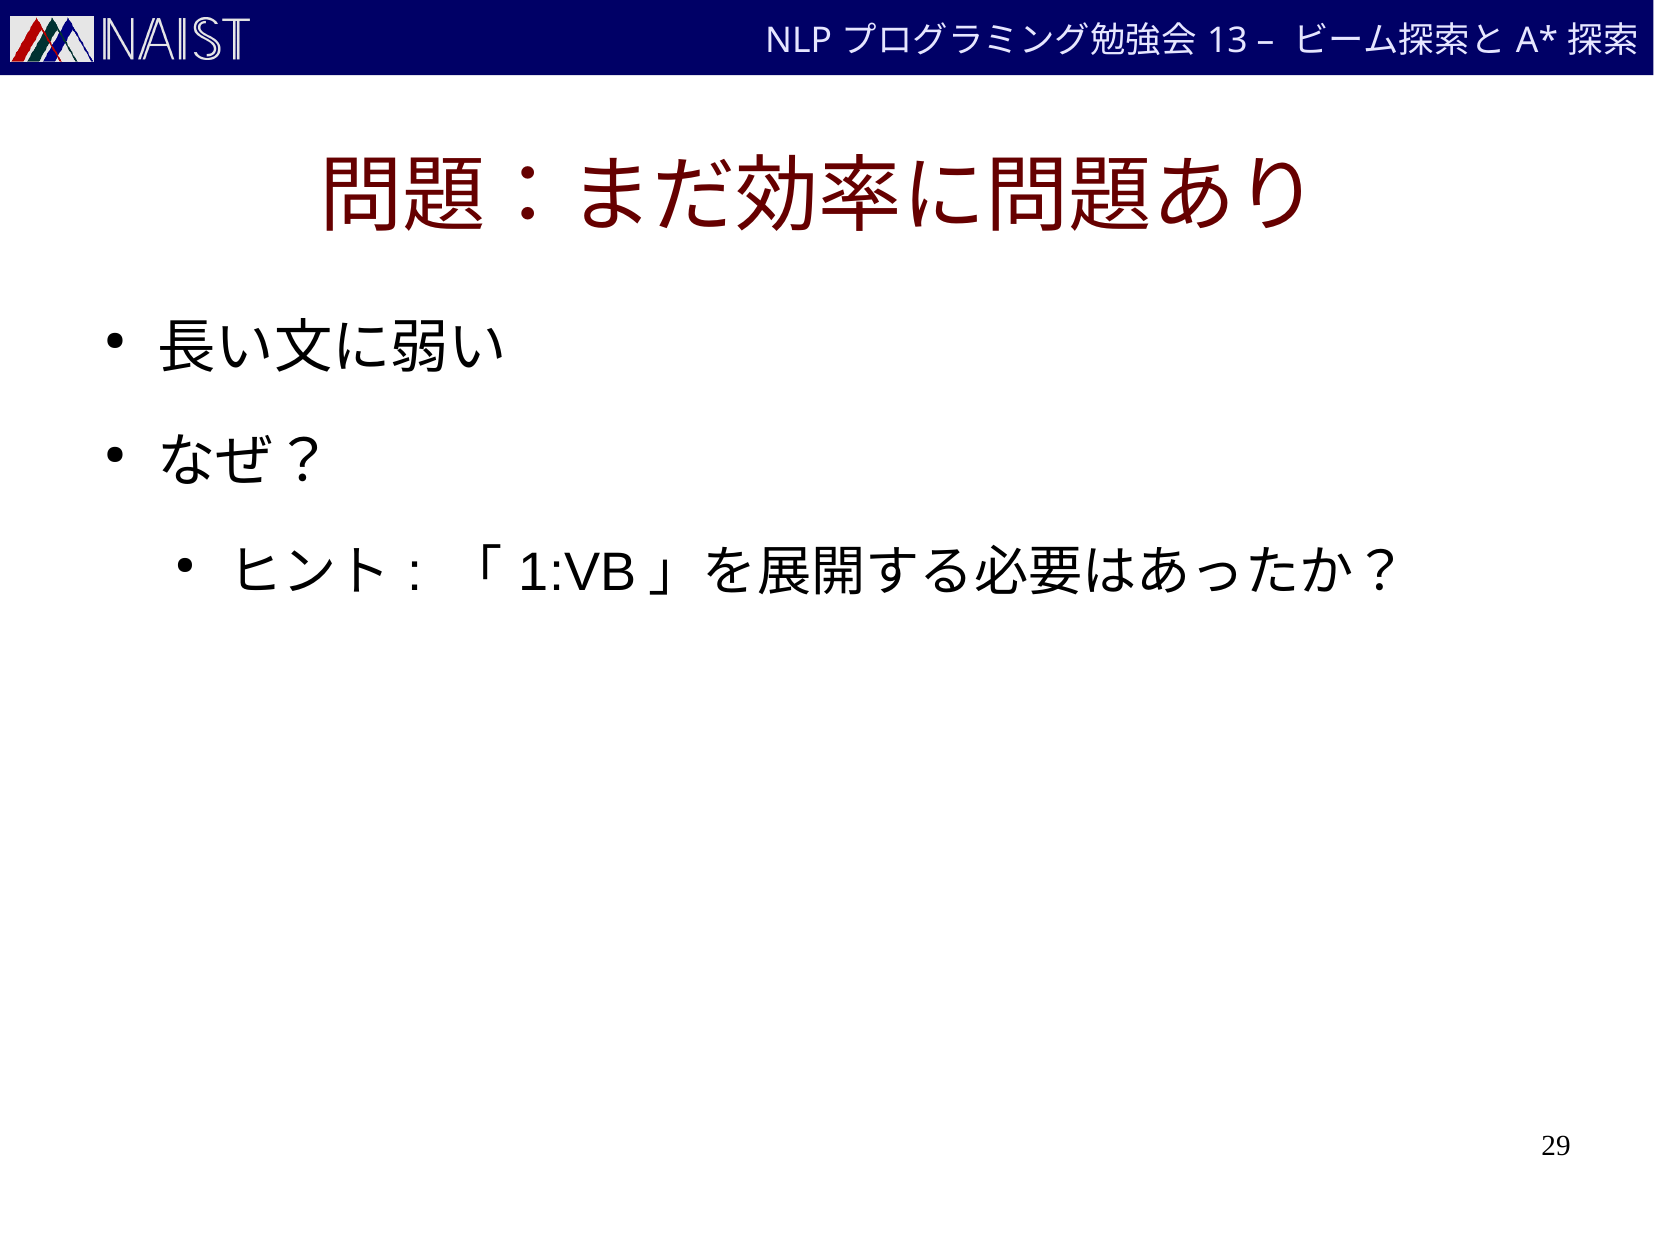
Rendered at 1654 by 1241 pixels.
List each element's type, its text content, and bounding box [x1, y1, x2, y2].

list 長い文に弱い なぜ？ ヒント: 「1:VB」を展開する必要はあったか？ [86, 300, 1576, 1119]
picture [102, 17, 251, 60]
title 問題：まだ効率に問題あり [75, 92, 1564, 285]
picture [10, 16, 94, 62]
